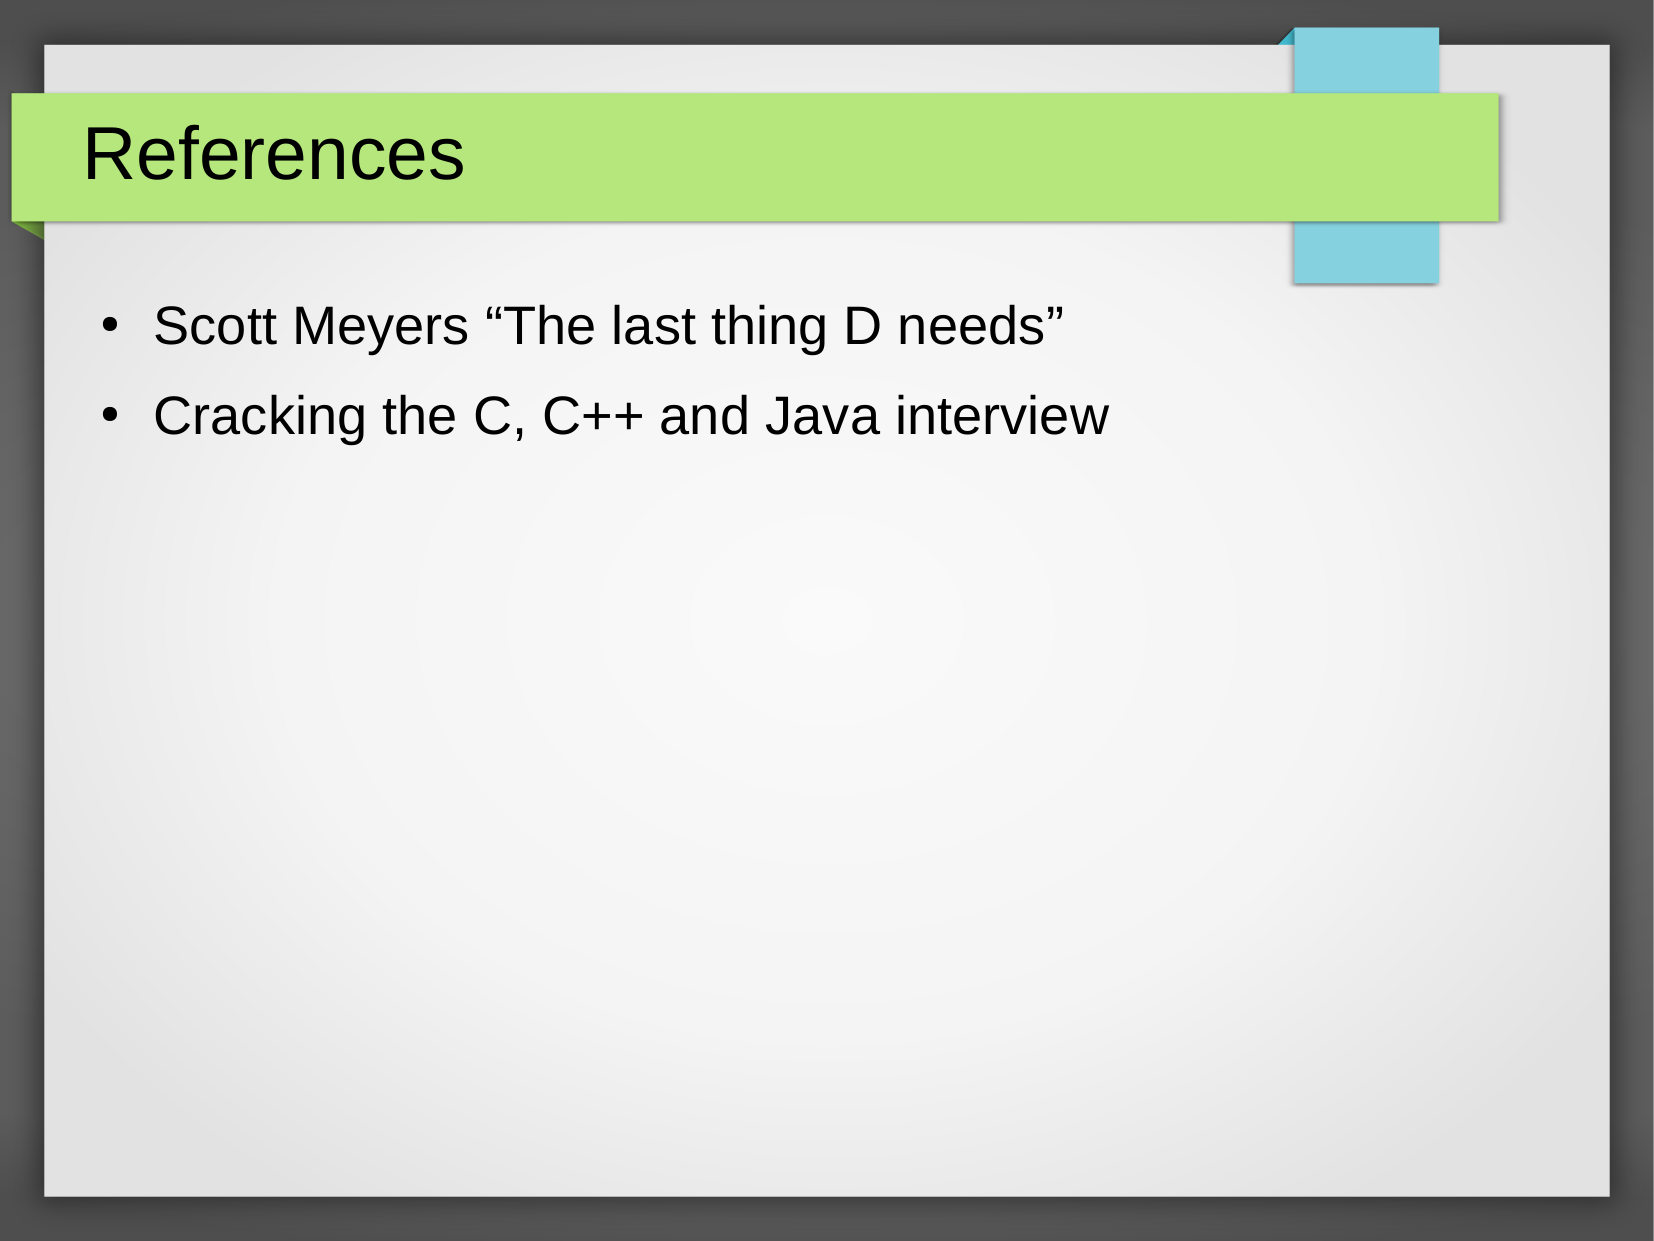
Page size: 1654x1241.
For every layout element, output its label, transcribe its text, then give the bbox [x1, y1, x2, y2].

picture [0, 0, 1654, 1241]
list Scott Meyers “The last thing D needs” Cracking the C, C++ and Java interview [82, 295, 1571, 1015]
title References [82, 94, 1264, 213]
